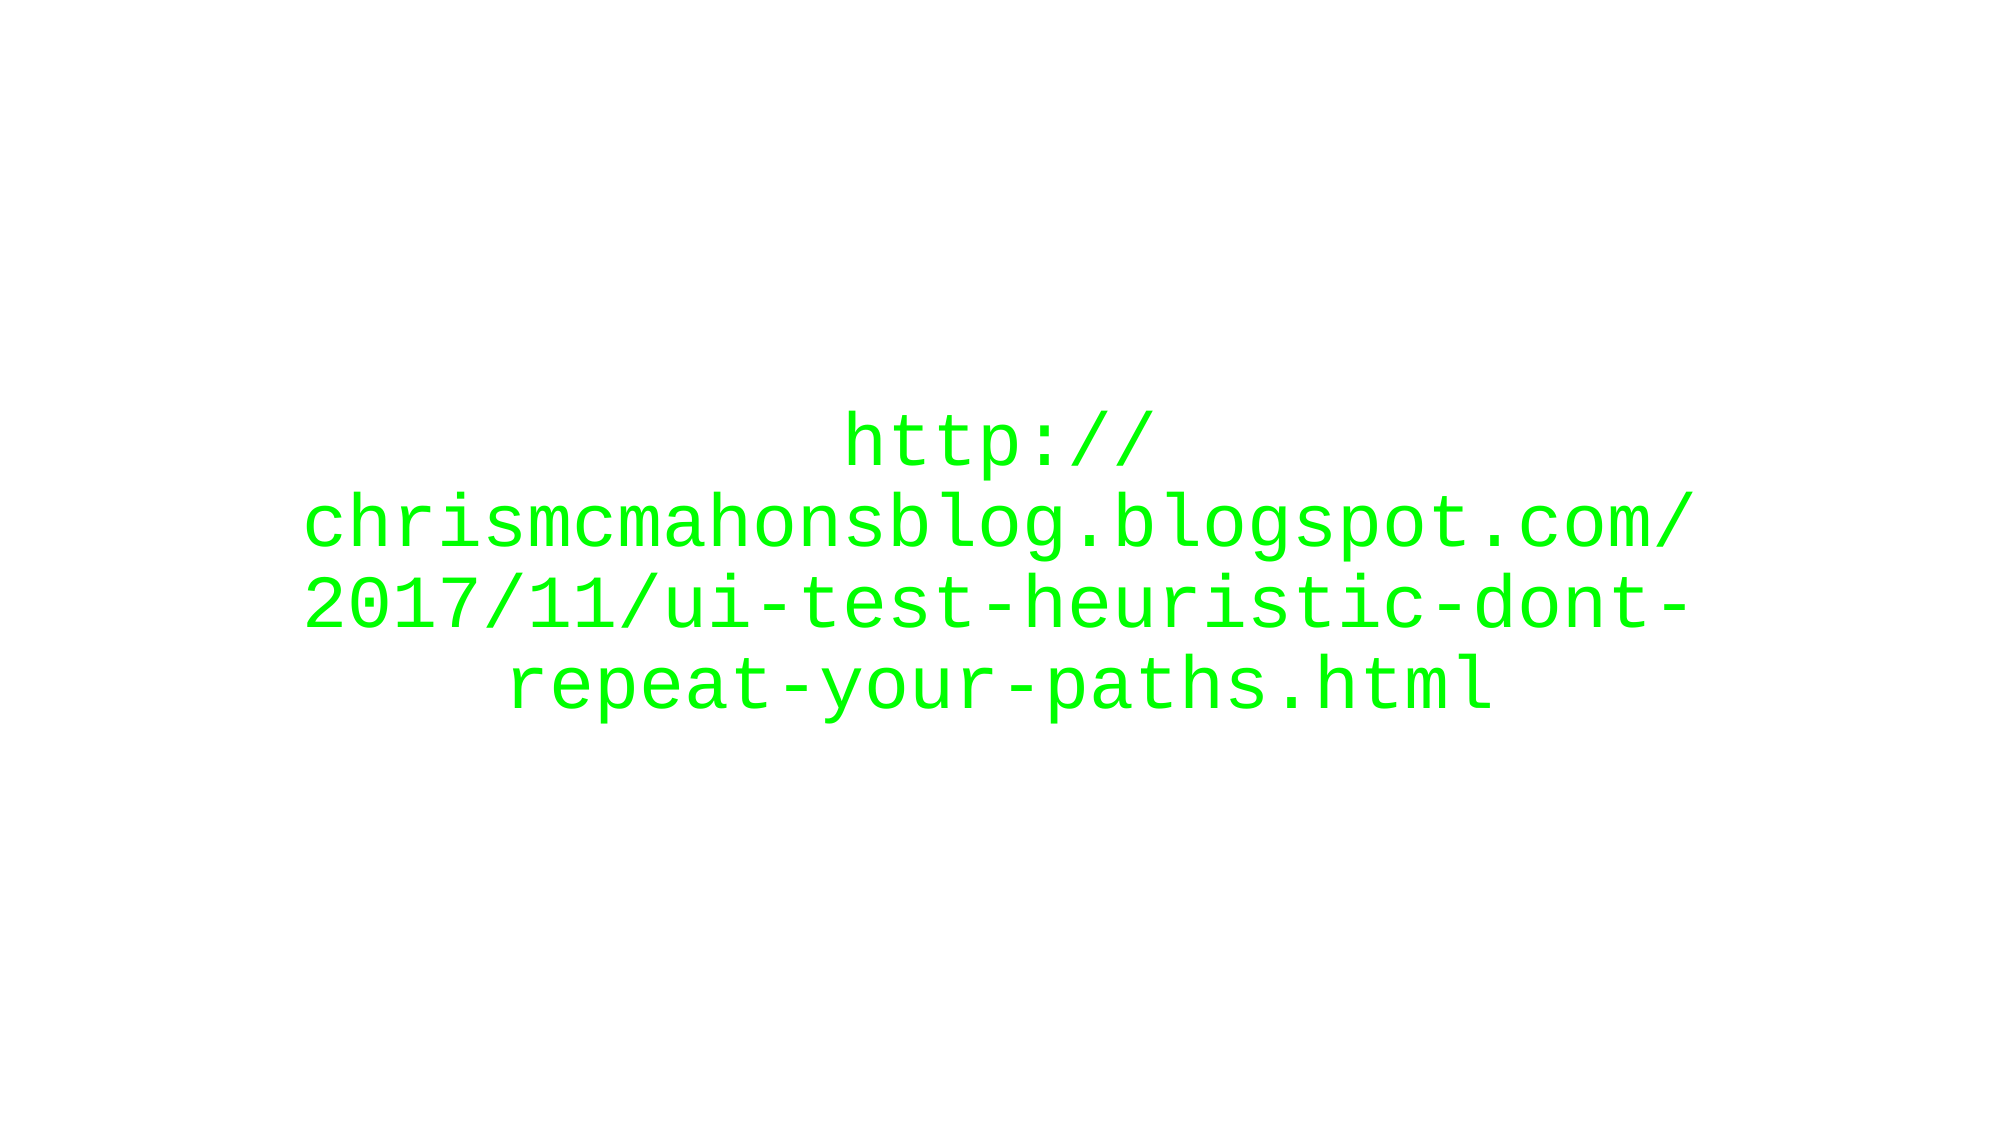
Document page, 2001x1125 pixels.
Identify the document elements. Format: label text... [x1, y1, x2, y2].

title http://chrismcmahonsblog.blogspot.com/2017/11/ui-test-heuristic-dont-repeat-your-paths.html [137, 0, 1863, 1125]
